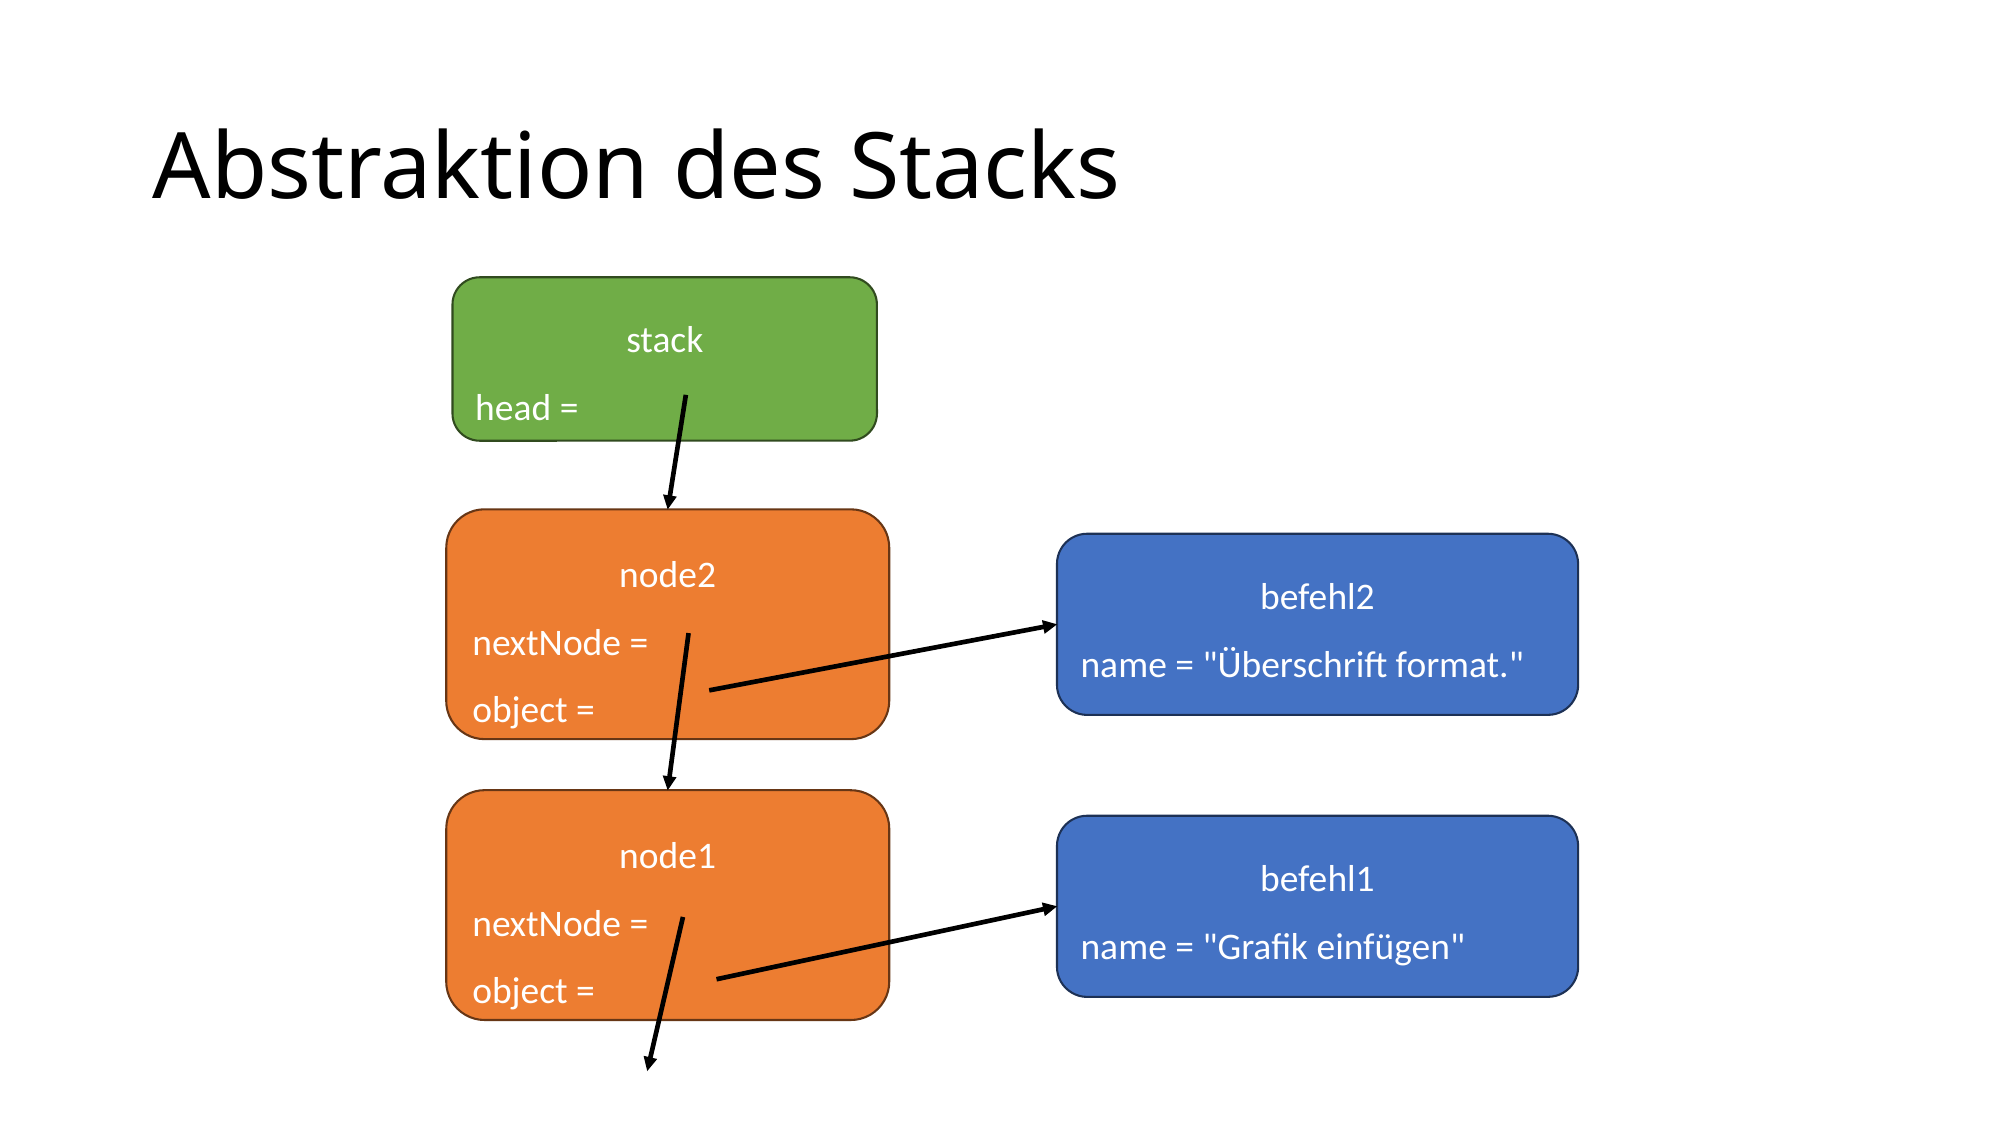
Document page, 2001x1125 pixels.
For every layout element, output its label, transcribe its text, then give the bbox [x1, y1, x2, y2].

title Abstraktion des Stacks [137, 59, 1863, 278]
text_box node1 nextNode = object = [446, 790, 890, 1021]
text_box befehl1 name = "Grafik einfügen" [1056, 815, 1579, 997]
text_box stack head = [452, 277, 877, 441]
text_box befehl2 name = "Überschrift format." [1056, 533, 1579, 715]
text_box node2 nextNode = object = [446, 509, 890, 740]
